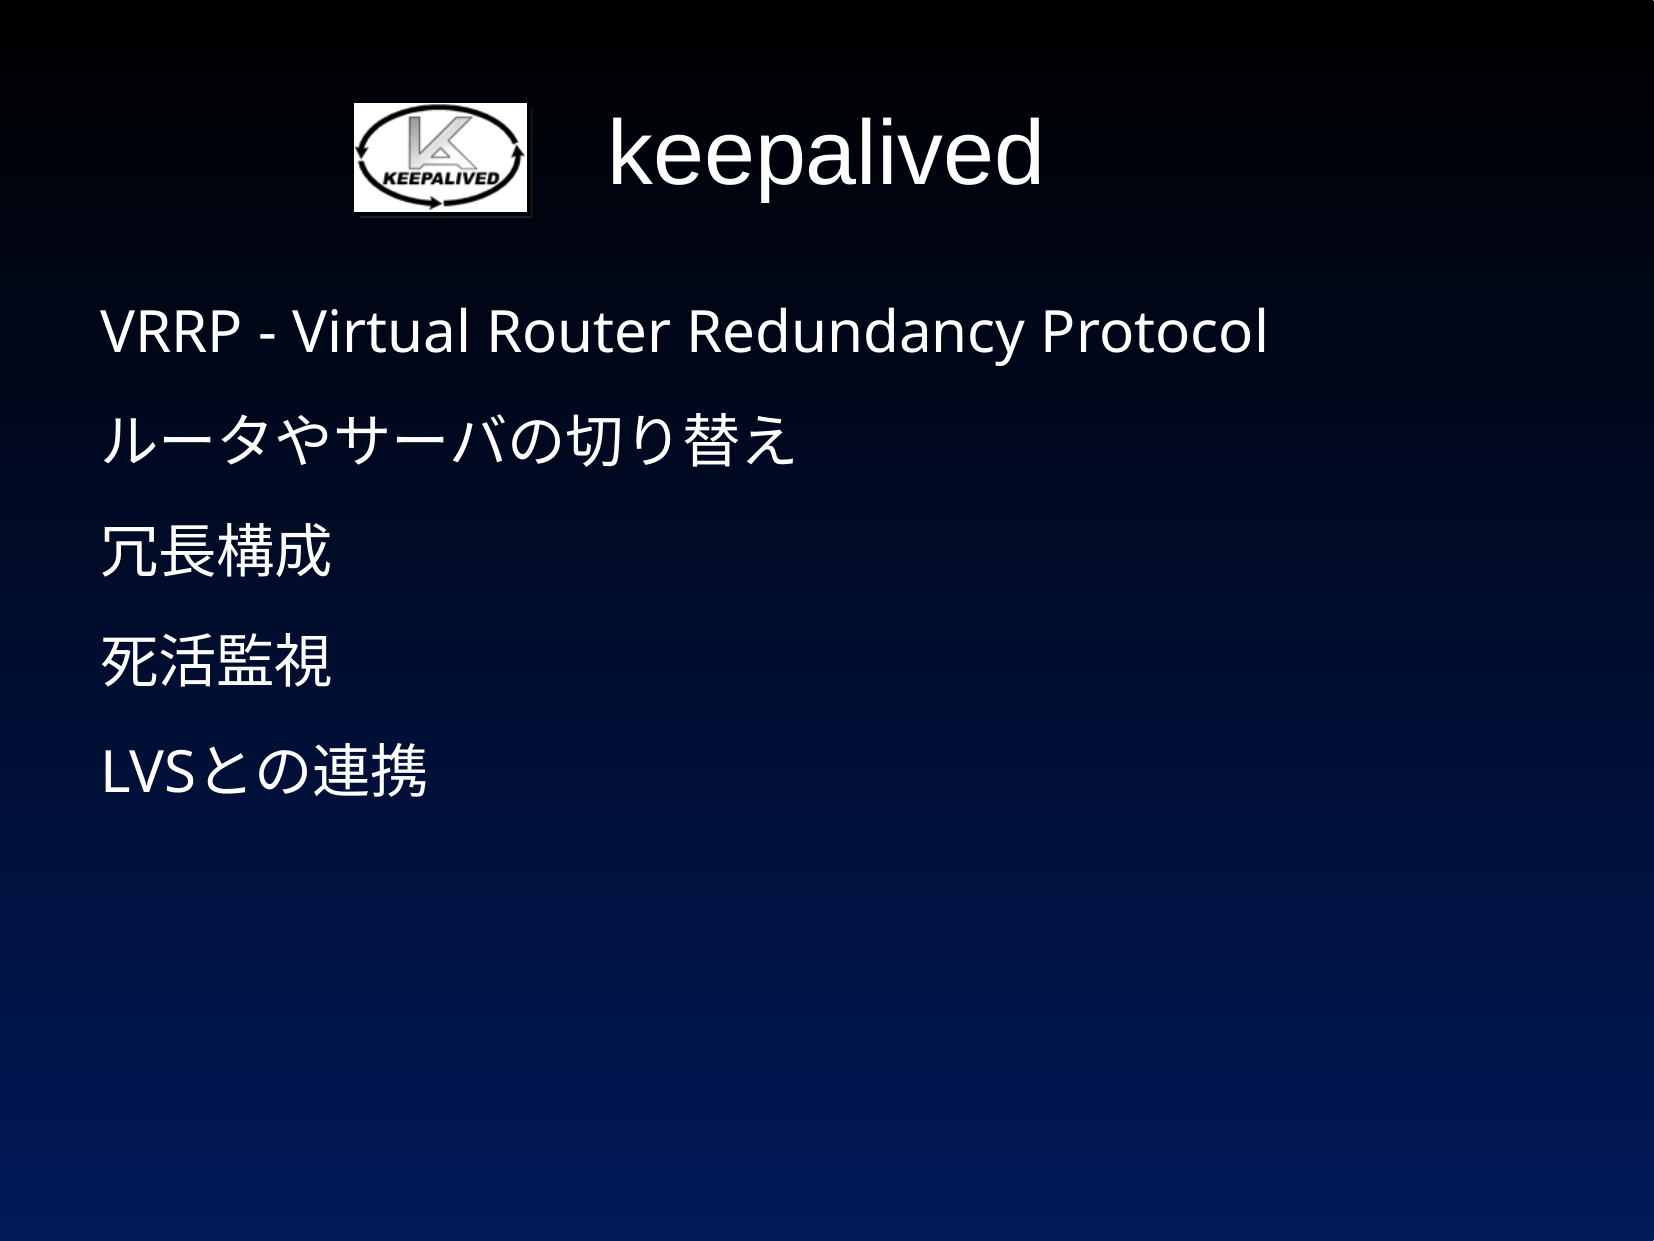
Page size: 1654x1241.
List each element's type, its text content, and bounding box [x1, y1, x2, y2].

title keepalived [82, 56, 1571, 250]
picture [354, 103, 527, 213]
list VRRP - Virtual Router Redundancy Protocol ルータやサーバの切り替え 冗長構成 死活監視 LVSとの連携 [82, 290, 1571, 1094]
